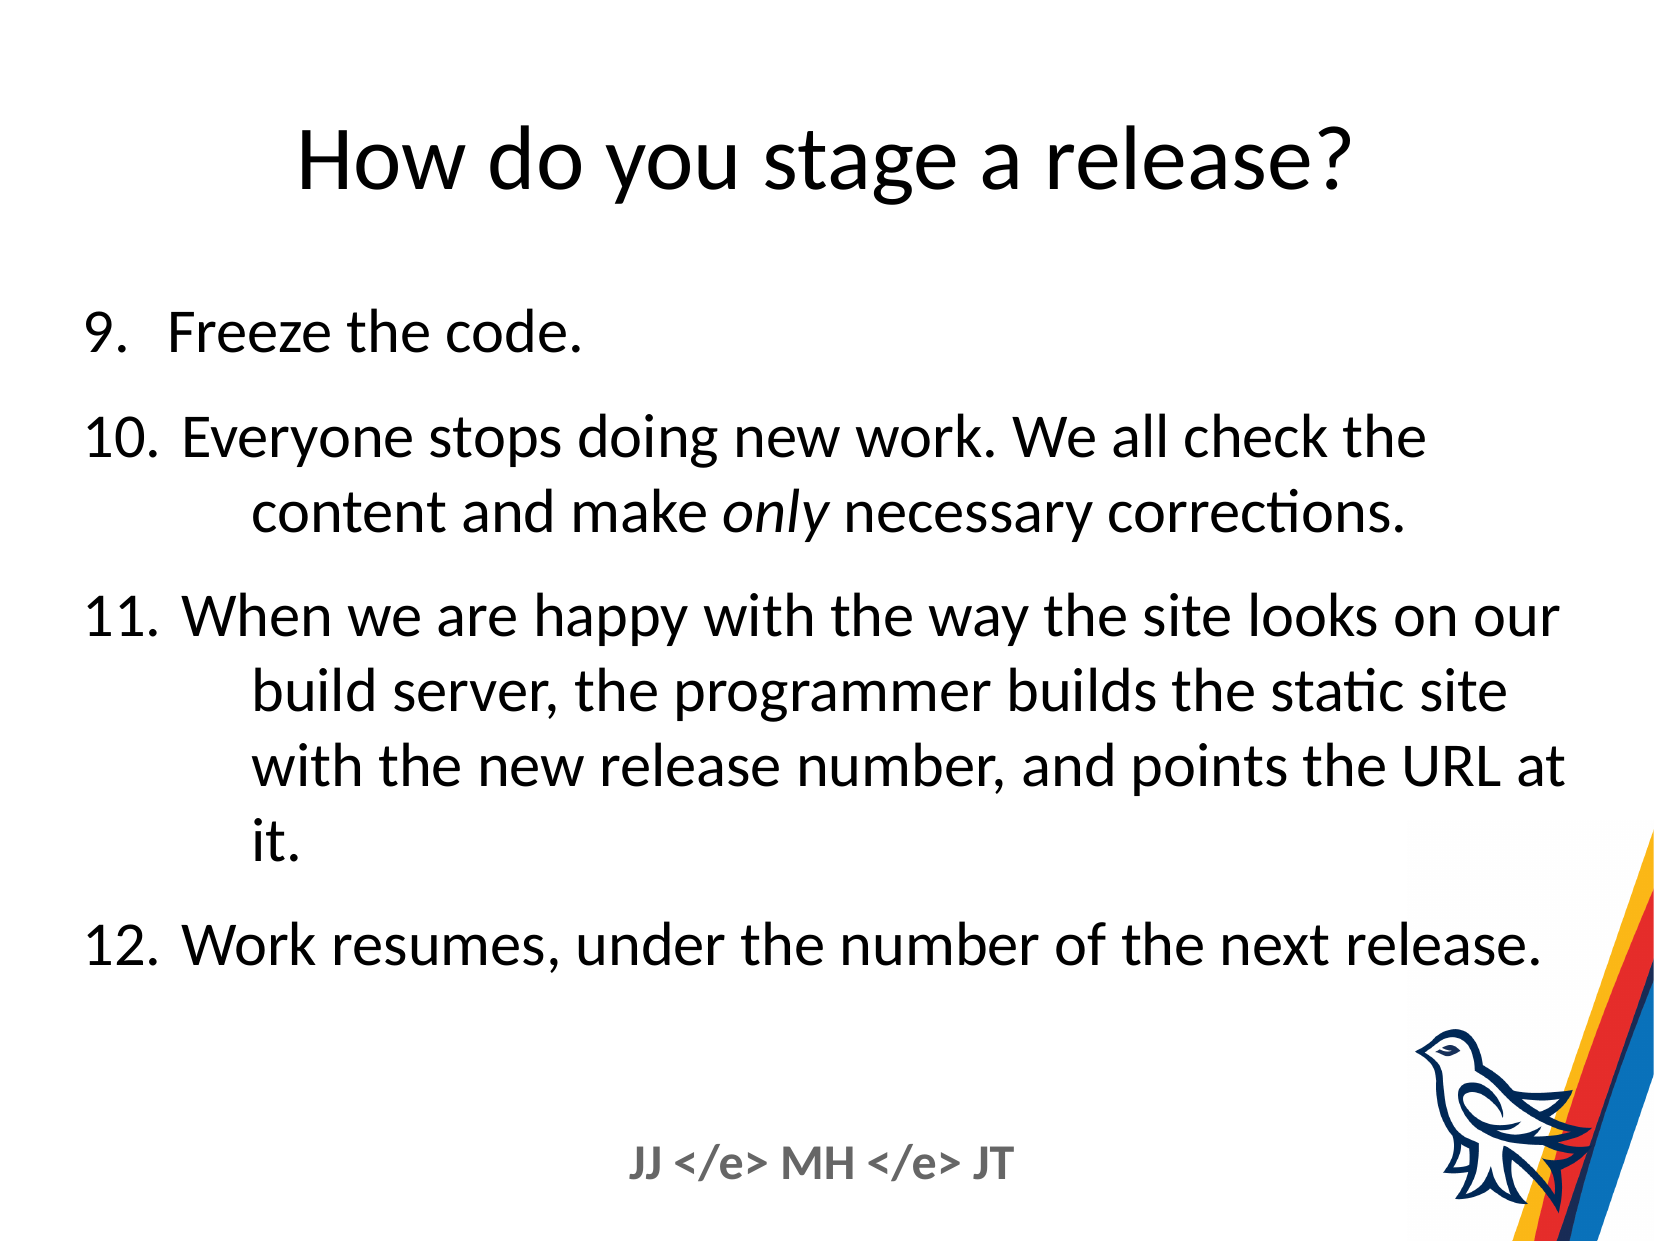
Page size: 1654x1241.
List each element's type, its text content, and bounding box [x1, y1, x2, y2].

title How do you stage a release? [82, 49, 1571, 257]
text_box JJ </e> MH </e> JT [565, 1129, 1090, 1216]
list Freeze the code. Everyone stops doing new work. We all check the content and make only necessary corrections. When we are happy with the way the site looks on our build server, the programmer builds the static site with the new release number, and points the URL at it. Work resumes, under the number of the next release. [82, 290, 1571, 1010]
